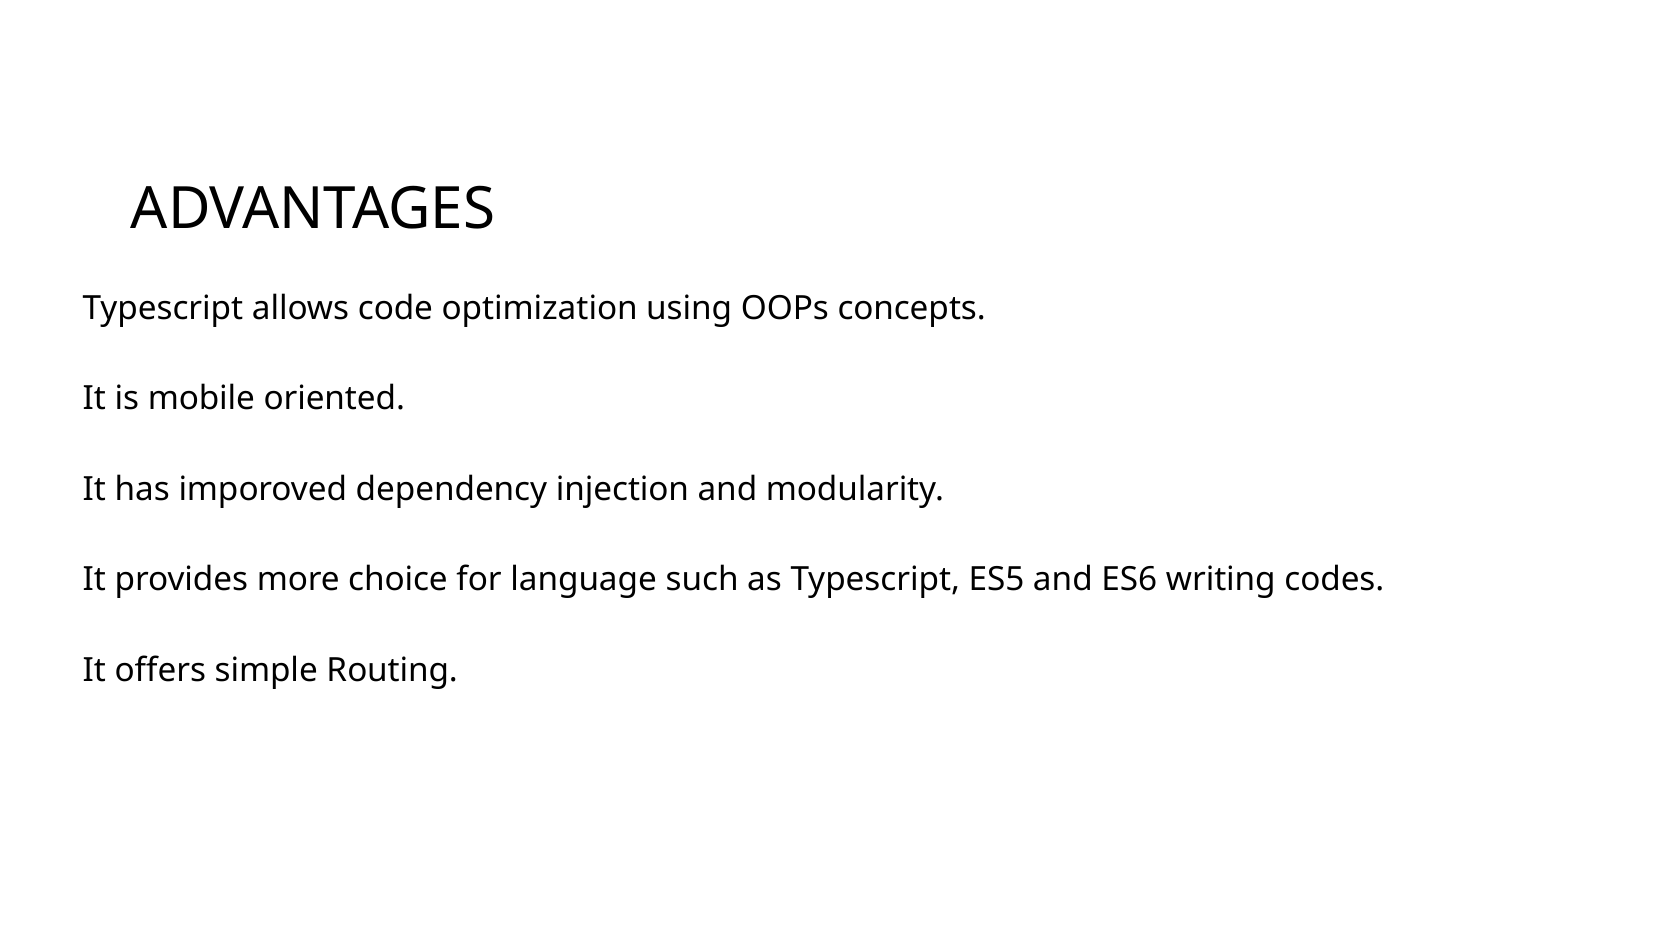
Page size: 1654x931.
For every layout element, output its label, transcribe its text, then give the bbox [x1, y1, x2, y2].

subtitle Typescript allows code optimization using OOPs concepts. It is mobile oriented. It has imporoved dependency injection and modularity. It provides more choice for language such as Typescript, ES5 and ES6 writing codes. It offers simple Routing. [82, 217, 1571, 758]
title ADVANTAGES [82, 128, 544, 217]
